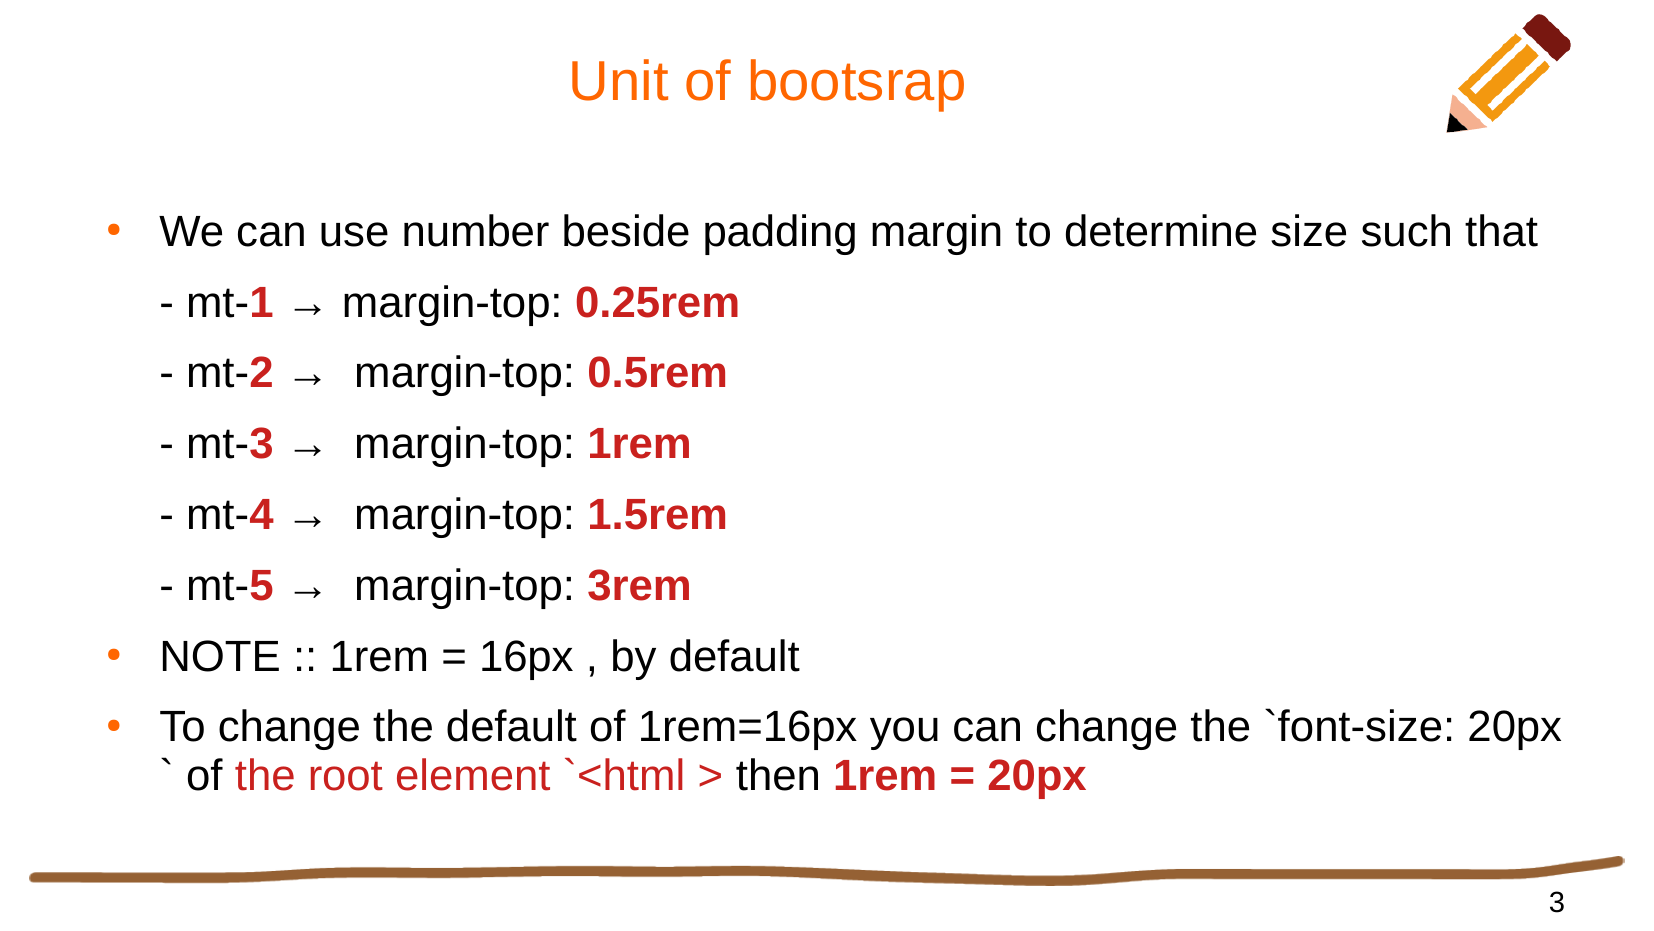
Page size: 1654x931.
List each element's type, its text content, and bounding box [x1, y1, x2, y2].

list We can use number beside padding margin to determine size such that - mt-1 → margin-top: 0.25rem - mt-2 → margin-top: 0.5rem - mt-3 → margin-top: 1rem - mt-4 → margin-top: 1.5rem - mt-5 → margin-top: 3rem NOTE :: 1rem = 16px , by default To change the default of 1rem=16px you can change the `font-size: 20px ` of the root element `<html > then 1rem = 20px [88, 206, 1565, 857]
picture [1446, 14, 1571, 133]
title Unit of bootsrap [88, 29, 1447, 133]
picture [29, 856, 1625, 886]
